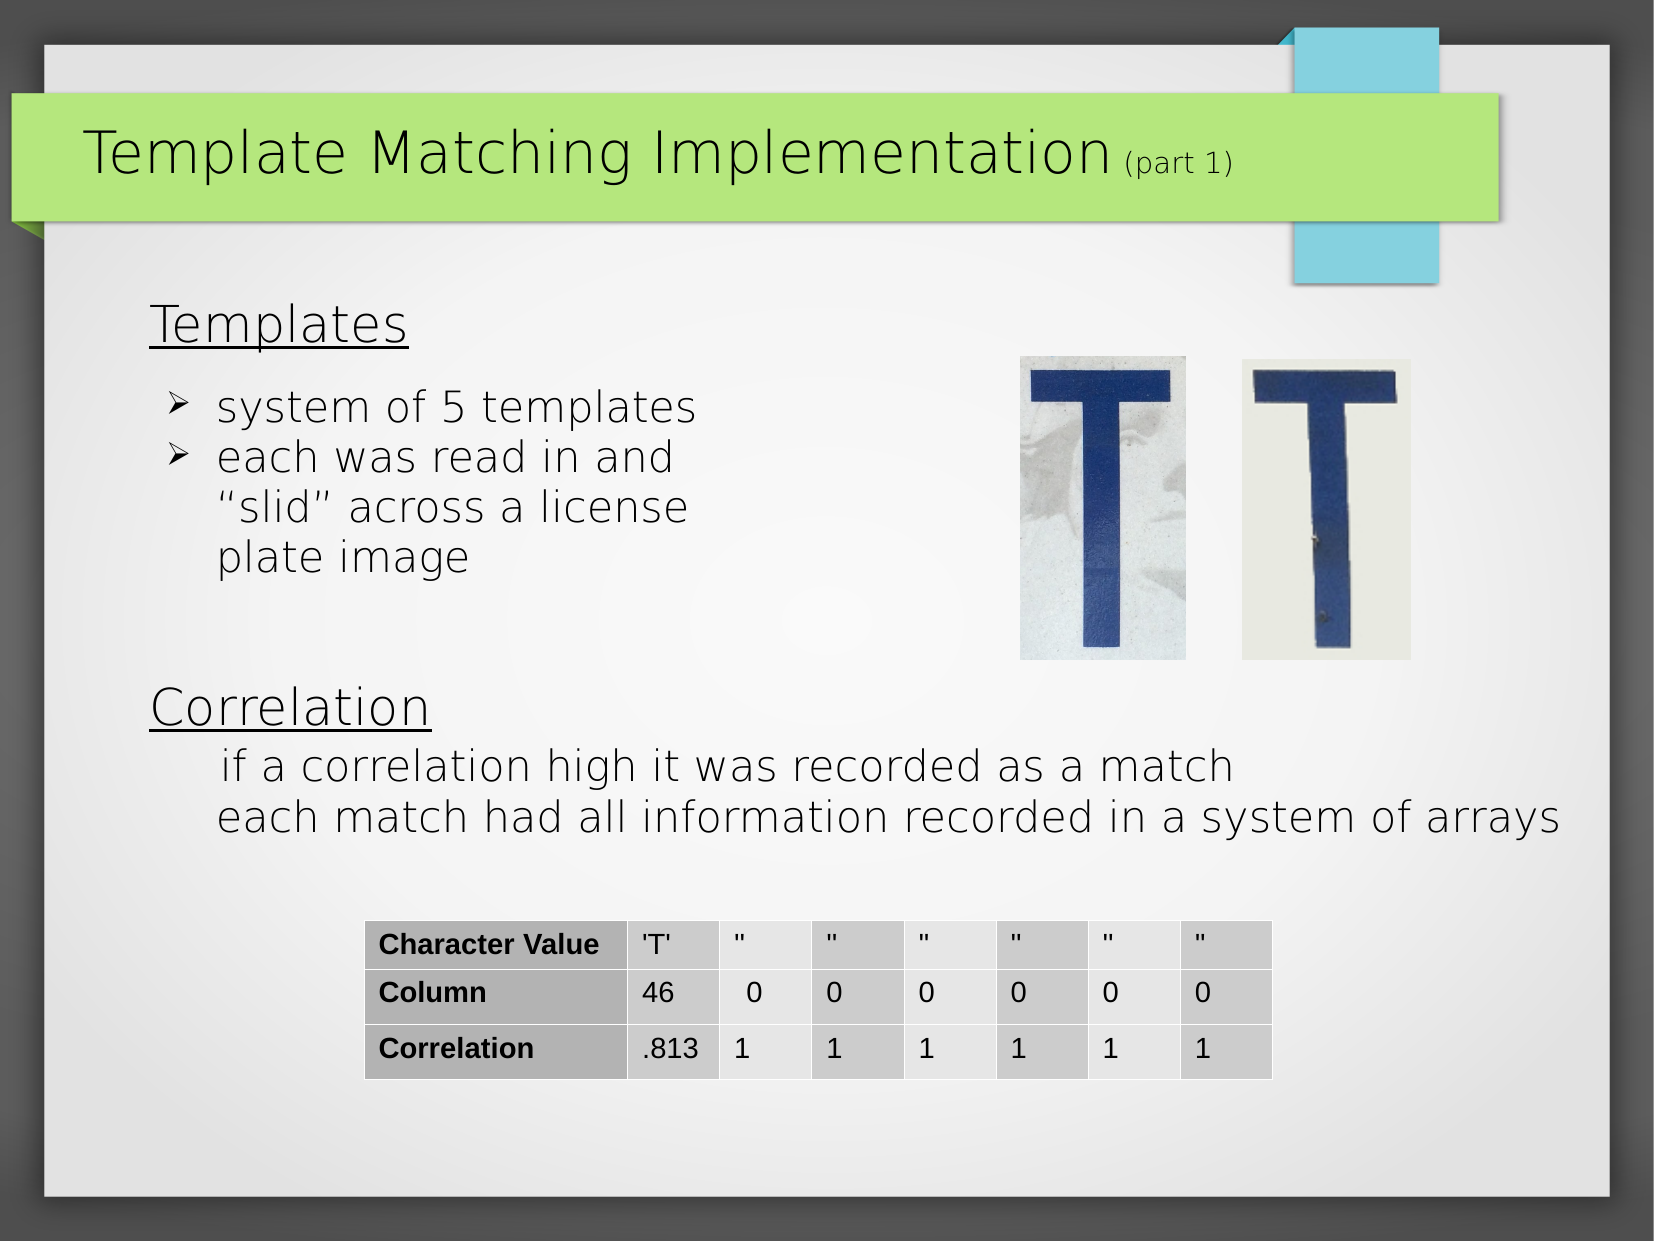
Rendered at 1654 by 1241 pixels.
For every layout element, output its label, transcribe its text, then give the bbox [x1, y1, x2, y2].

table_header '' [812, 921, 904, 969]
list Templates system of 5 templates each was read in and “slid” across a license plate image Correlation if a correlation high it was recorded as a match each match had all information recorded in a system of arrays [82, 295, 1571, 1015]
table_cell 0 [1089, 970, 1180, 1024]
table_header 'T' [628, 921, 719, 969]
title Template Matching Implementation (part 1) [82, 94, 1264, 213]
table_header '' [720, 921, 811, 969]
table_cell 1 [997, 1025, 1088, 1079]
table_header '' [1089, 921, 1180, 969]
table_cell 0 [905, 970, 996, 1024]
picture [0, 0, 1654, 1241]
table_cell 46 [628, 970, 719, 1024]
table_cell 1 [720, 1025, 811, 1079]
table_cell 1 [905, 1025, 996, 1079]
table_cell 1 [1181, 1025, 1272, 1079]
table_cell 1 [1089, 1025, 1180, 1079]
table_cell 1 [812, 1025, 904, 1079]
table_cell 0 [1181, 970, 1272, 1024]
table_cell .813 [628, 1025, 719, 1079]
table_cell 0 [997, 970, 1088, 1024]
table_cell 0 [812, 970, 904, 1024]
table_cell Column [365, 970, 627, 1024]
table_cell 0 [720, 970, 811, 1024]
table_header '' [997, 921, 1088, 969]
table_cell Correlation [365, 1025, 627, 1079]
table_header '' [1181, 921, 1272, 969]
table_header Character Value [365, 921, 627, 969]
table_header '' [905, 921, 996, 969]
